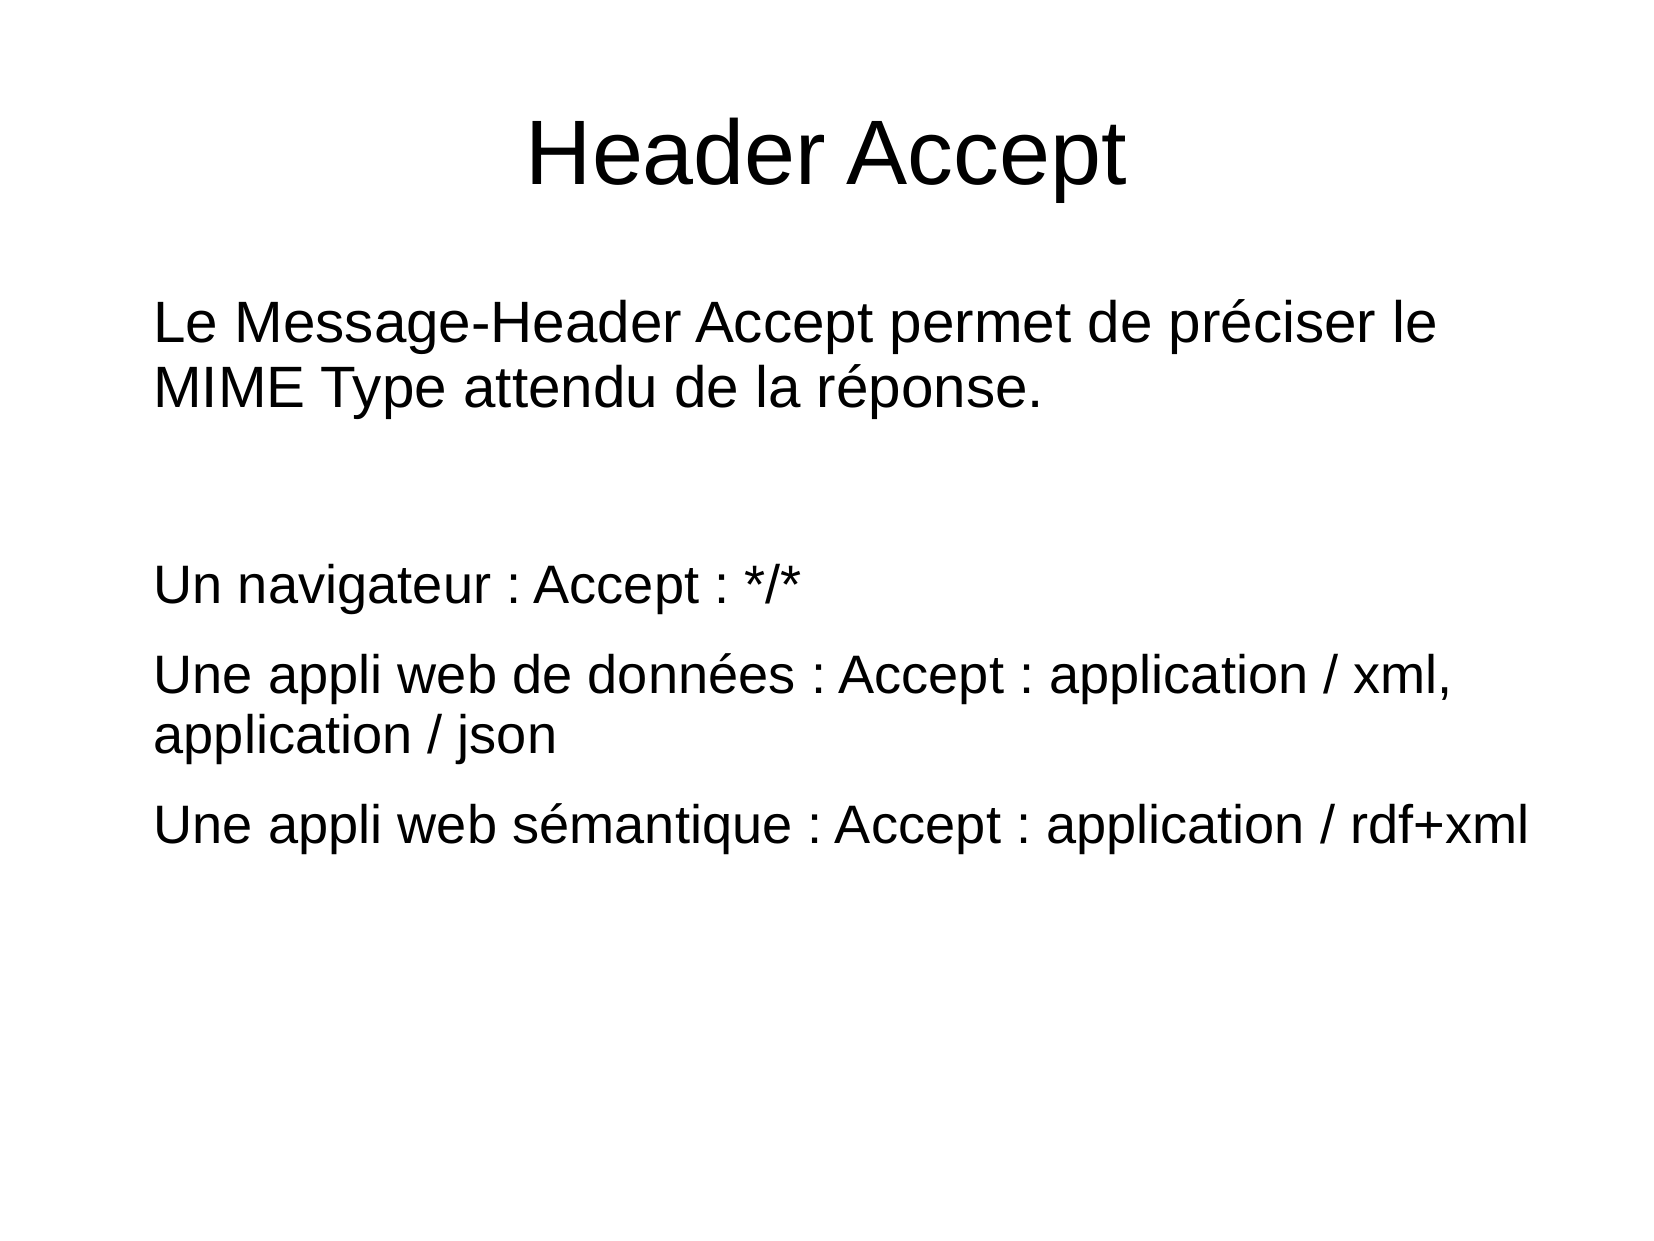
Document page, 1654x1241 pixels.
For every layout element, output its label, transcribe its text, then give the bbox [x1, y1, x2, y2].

title Header Accept [82, 49, 1571, 257]
list Le Message-Header Accept permet de préciser le MIME Type attendu de la réponse. Un navigateur : Accept : */* Une appli web de données : Accept : application / xml, application / json Une appli web sémantique : Accept : application / rdf+xml [82, 290, 1538, 1010]
